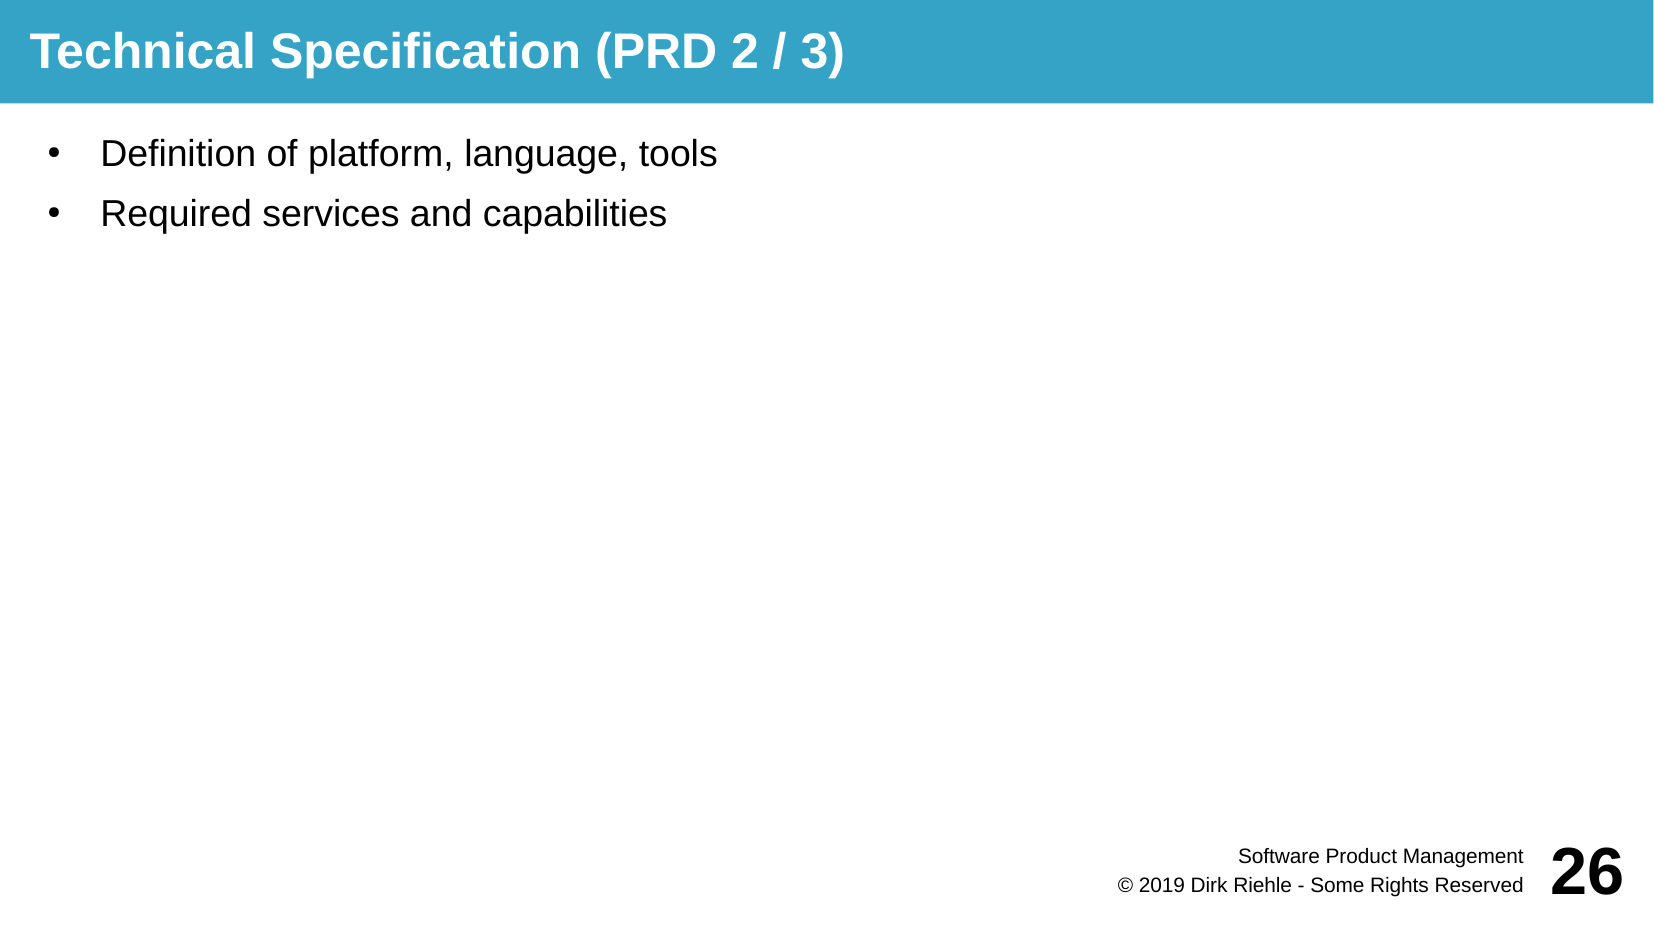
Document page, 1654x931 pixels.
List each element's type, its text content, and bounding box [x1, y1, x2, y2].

list Definition of platform, language, tools Required services and capabilities [29, 132, 1625, 813]
title Technical Specification (PRD 2 / 3) [0, 0, 1654, 104]
